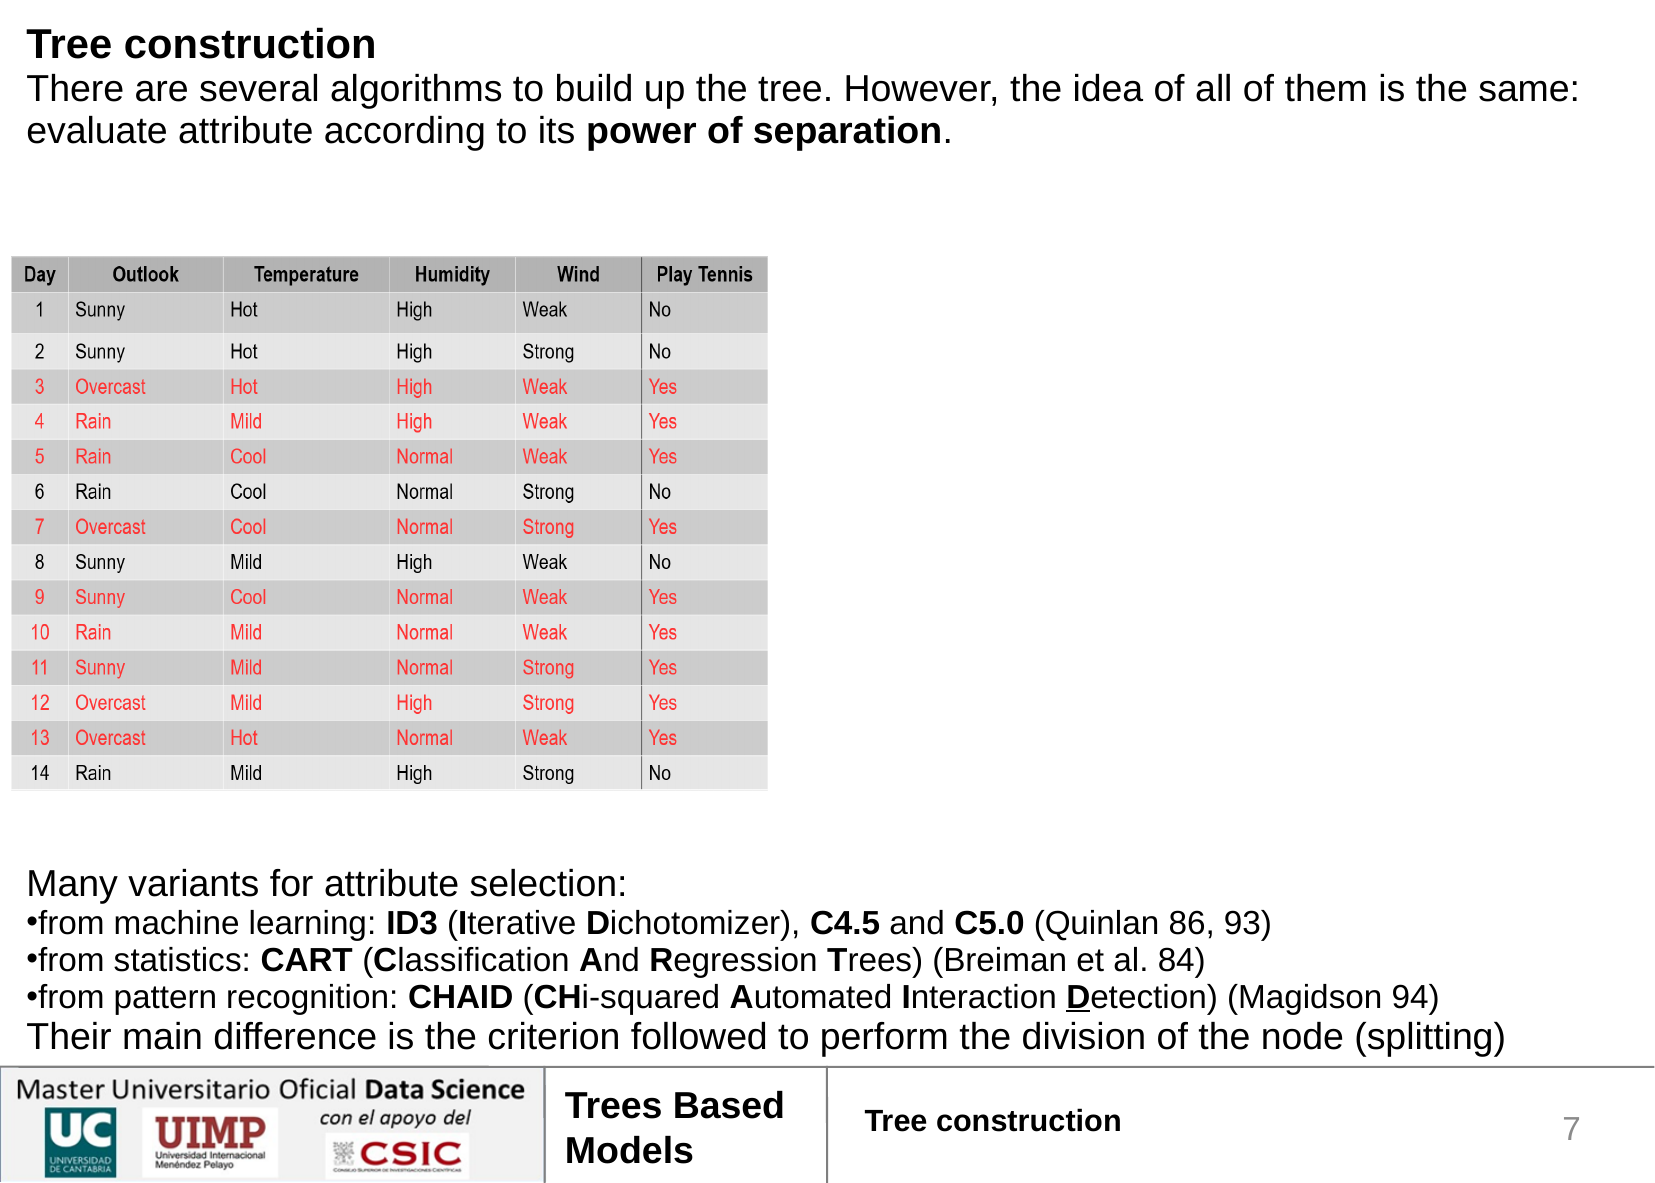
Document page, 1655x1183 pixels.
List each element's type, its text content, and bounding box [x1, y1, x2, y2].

text_box Tree construction [849, 1093, 1524, 1146]
picture [0, 1068, 543, 1182]
text_box <number> [1473, 1095, 1596, 1159]
picture [546, 1068, 550, 1182]
picture [11, 254, 768, 798]
text_box Tree construction There are several algorithms to build up the tree. However, the idea of all of them is the same: evaluate attribute according to its power of separation. Many variants for attribute selection: from machine learning: ID3 (Iterative Dichotomizer), C4.5 and C5.0 (Quinlan 86, 93) from statistics: CART (Classification And Regression Trees) (Breiman et al. 84) from pattern recognition: CHAID (CHi-squared Automated Interaction Detection) (Magidson 94) Their main difference is the criterion followed to perform the division of the node (splitting) [11, 11, 1643, 1062]
